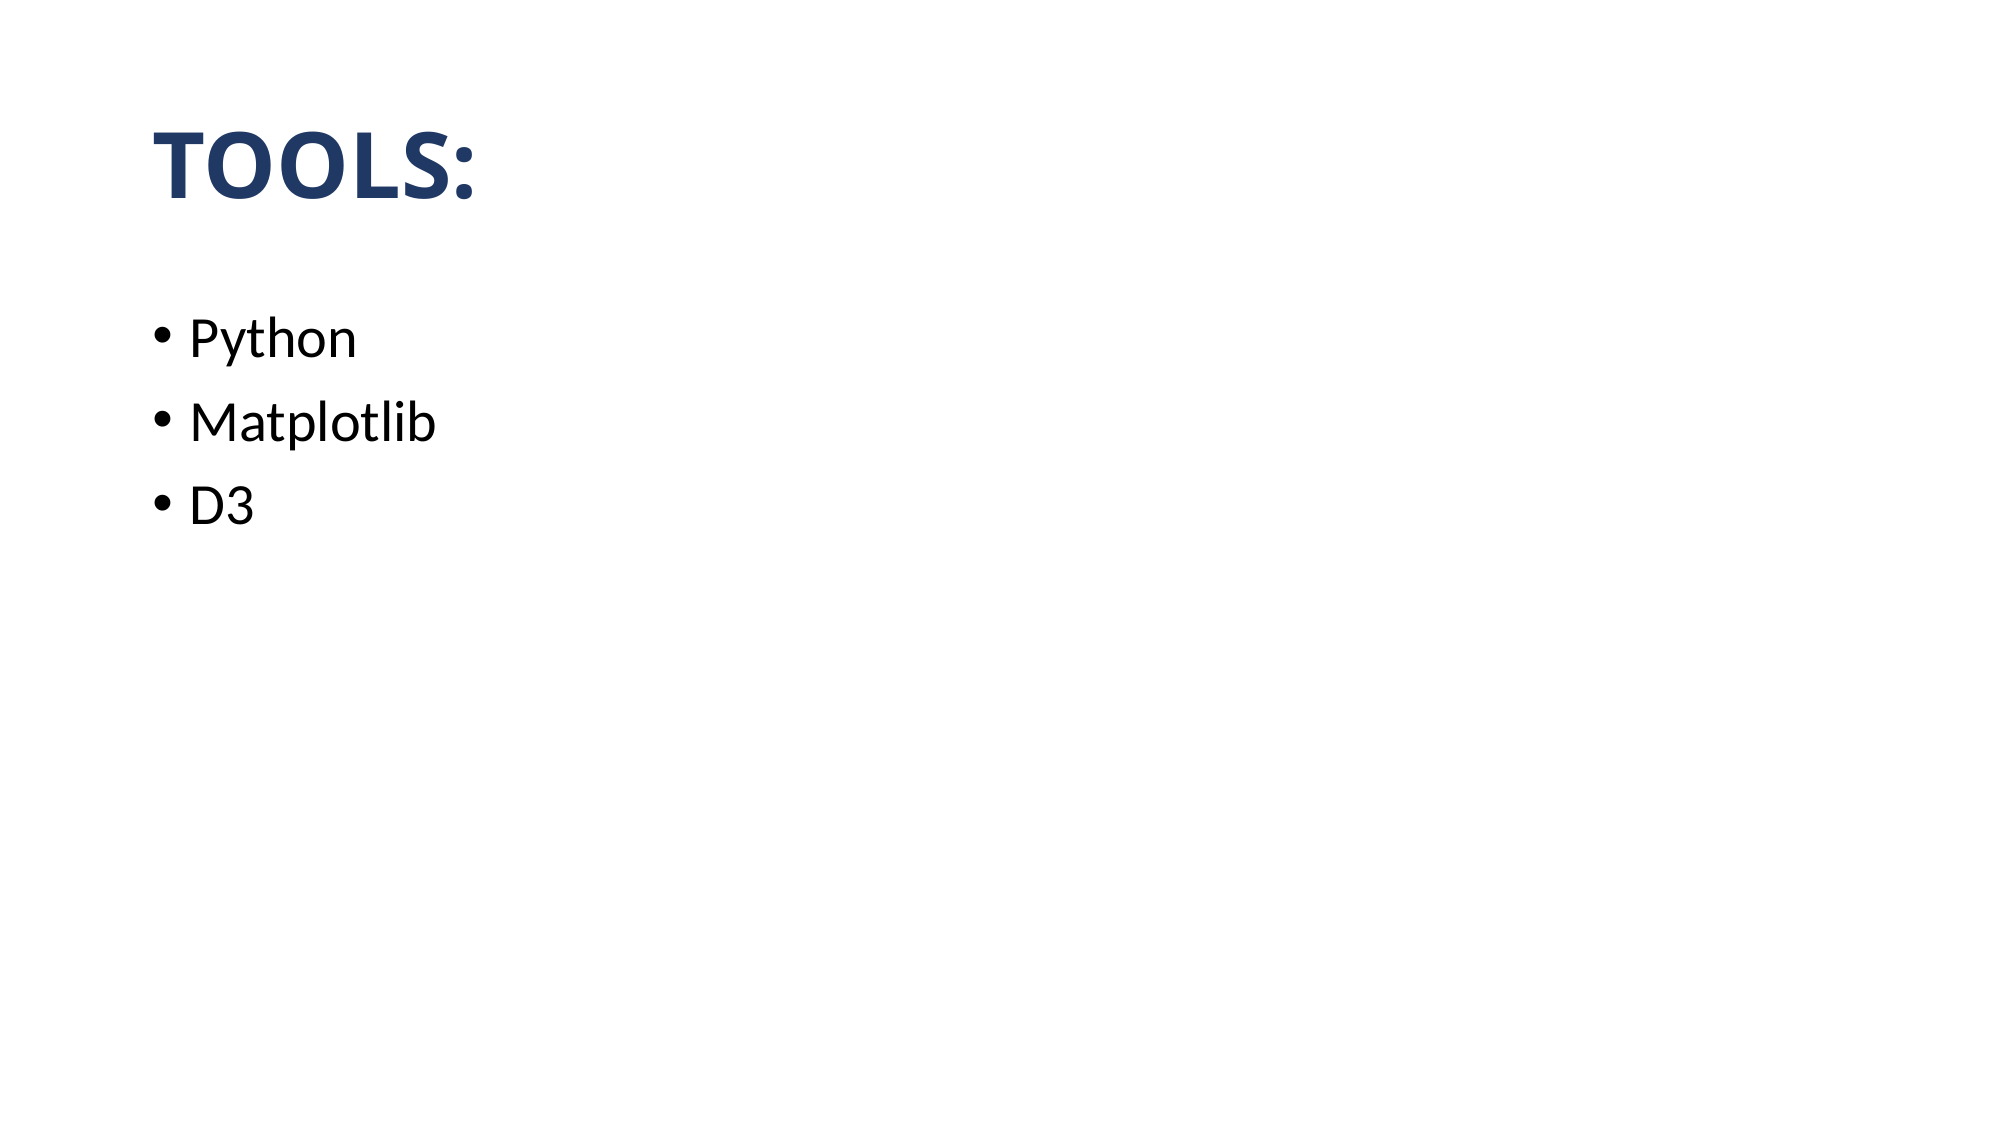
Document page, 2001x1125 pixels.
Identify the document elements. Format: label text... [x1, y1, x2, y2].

list Python Matplotlib D3 [137, 299, 1863, 1014]
title TOOLS: [137, 59, 1863, 278]
